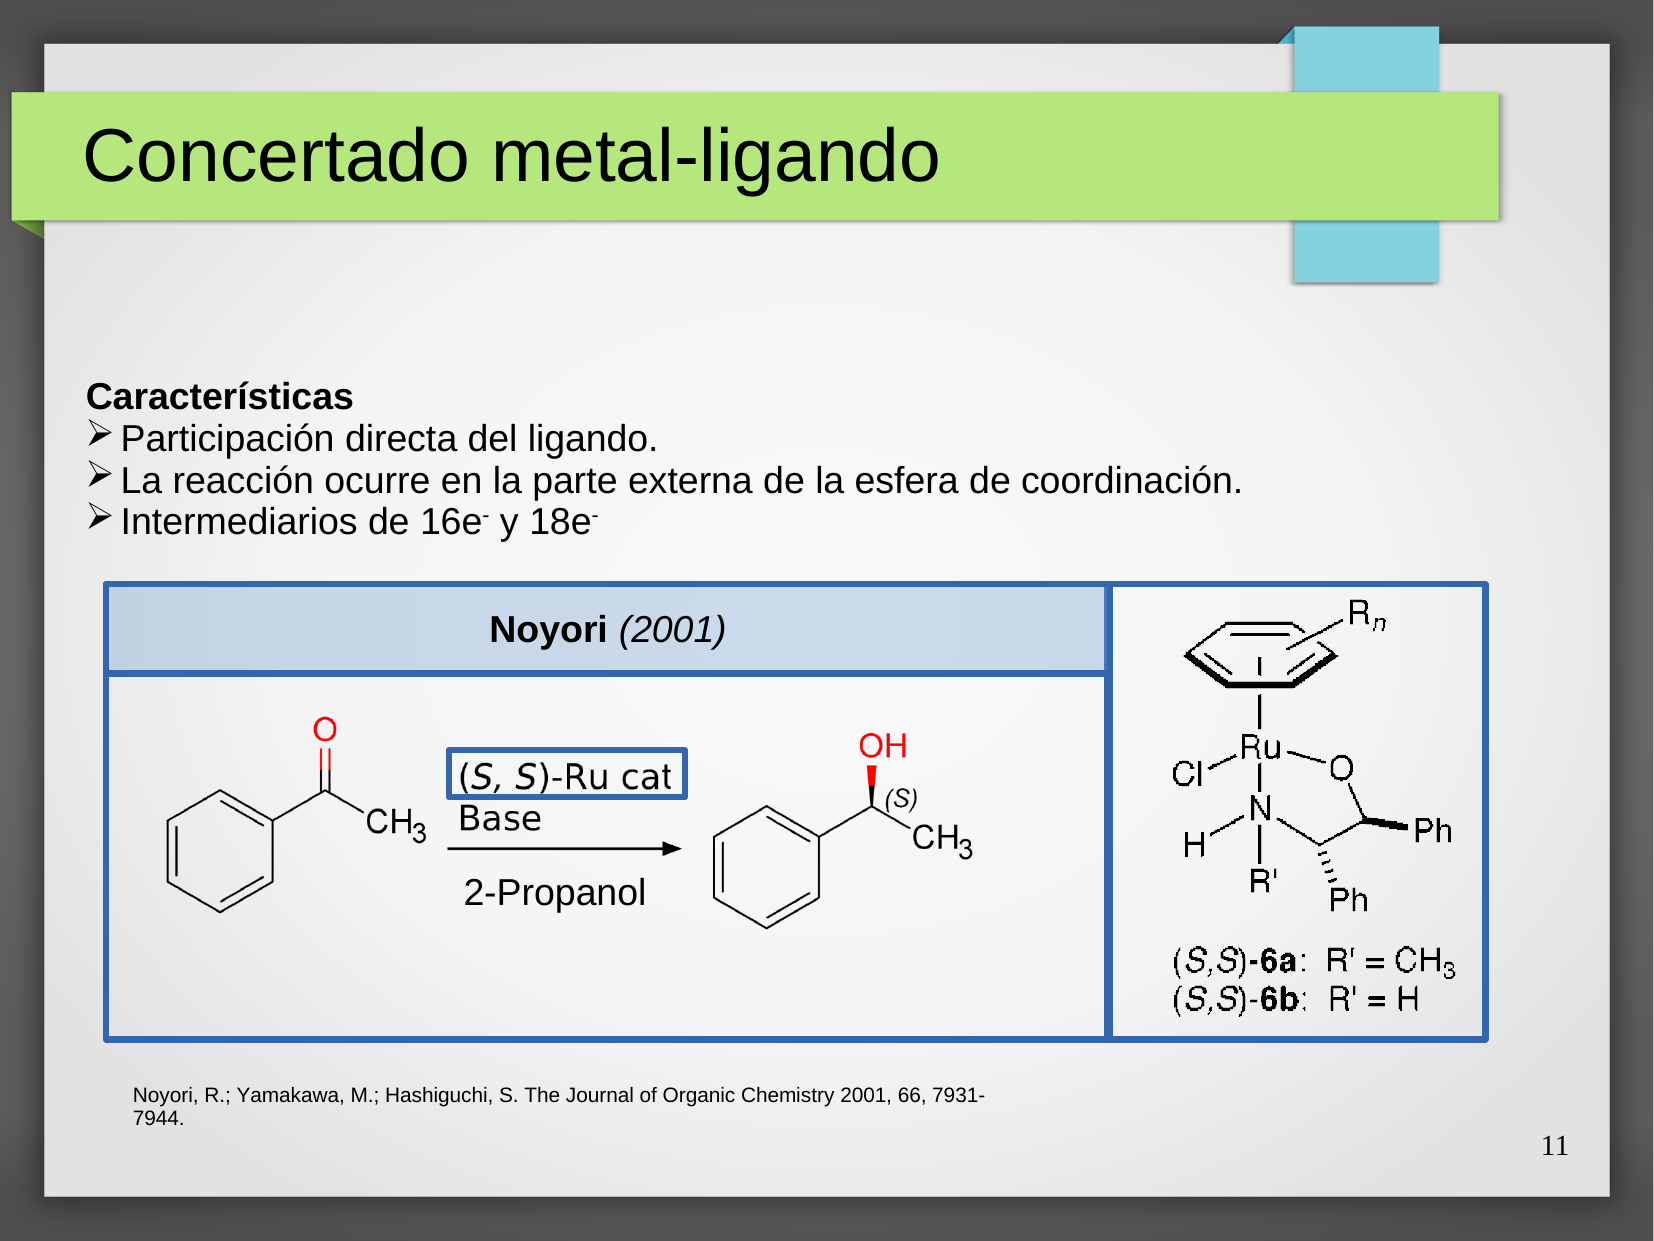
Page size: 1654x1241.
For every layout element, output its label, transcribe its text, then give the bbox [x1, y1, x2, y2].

text_box Concertado metal-ligando [82, 94, 1264, 213]
text_box 2-Propanol [448, 862, 662, 920]
text_box Noyori (2001) [106, 584, 1110, 674]
picture [0, 0, 1654, 1241]
text_box Noyori, R.; Yamakawa, M.; Hashiguchi, S. The Journal of Organic Chemistry 2001, 66, 7931-7944. [118, 1074, 1050, 1113]
text_box Características Participación directa del ligando. La reacción ocurre en la parte externa de la esfera de coordinación. Intermediarios de 16e- y 18e- [70, 366, 1512, 550]
text_box <number> [1185, 1129, 1571, 1215]
